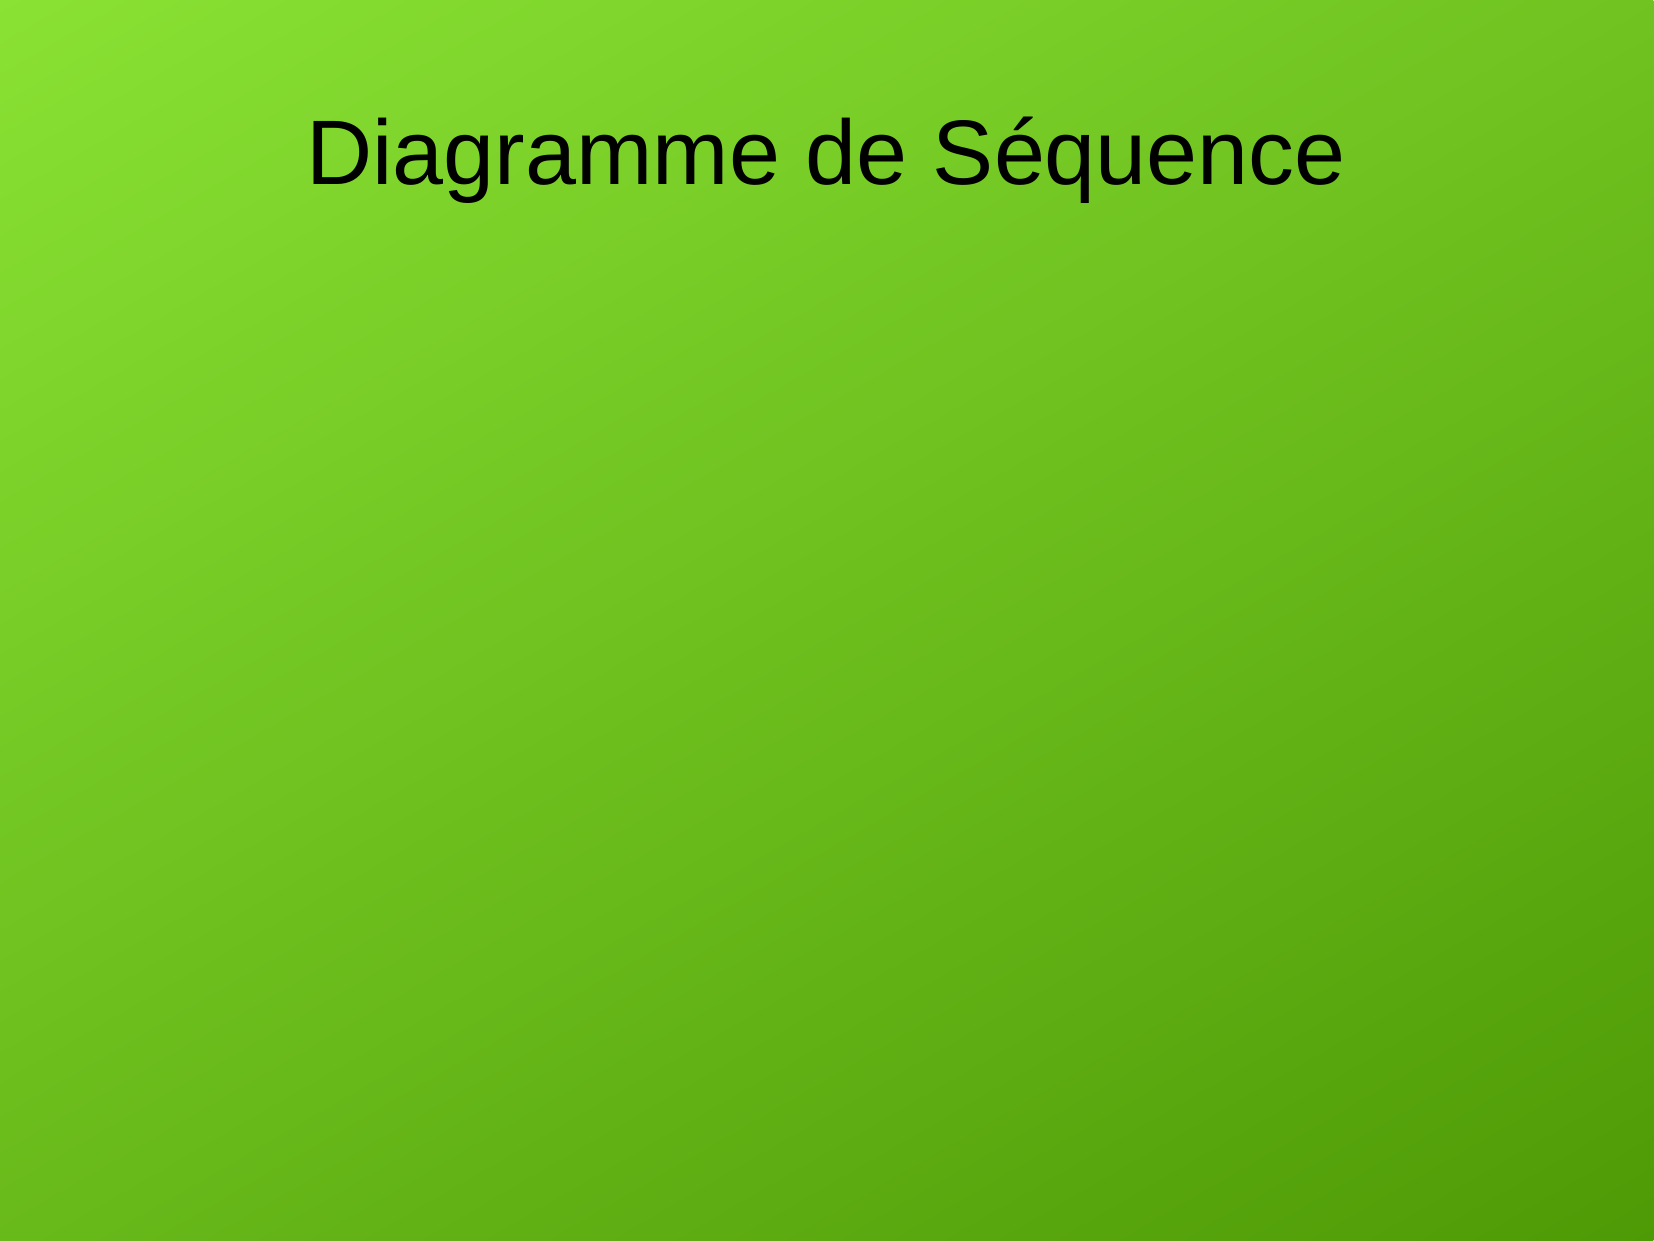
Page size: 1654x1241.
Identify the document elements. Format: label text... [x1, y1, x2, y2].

title Diagramme de Séquence [82, 49, 1571, 257]
